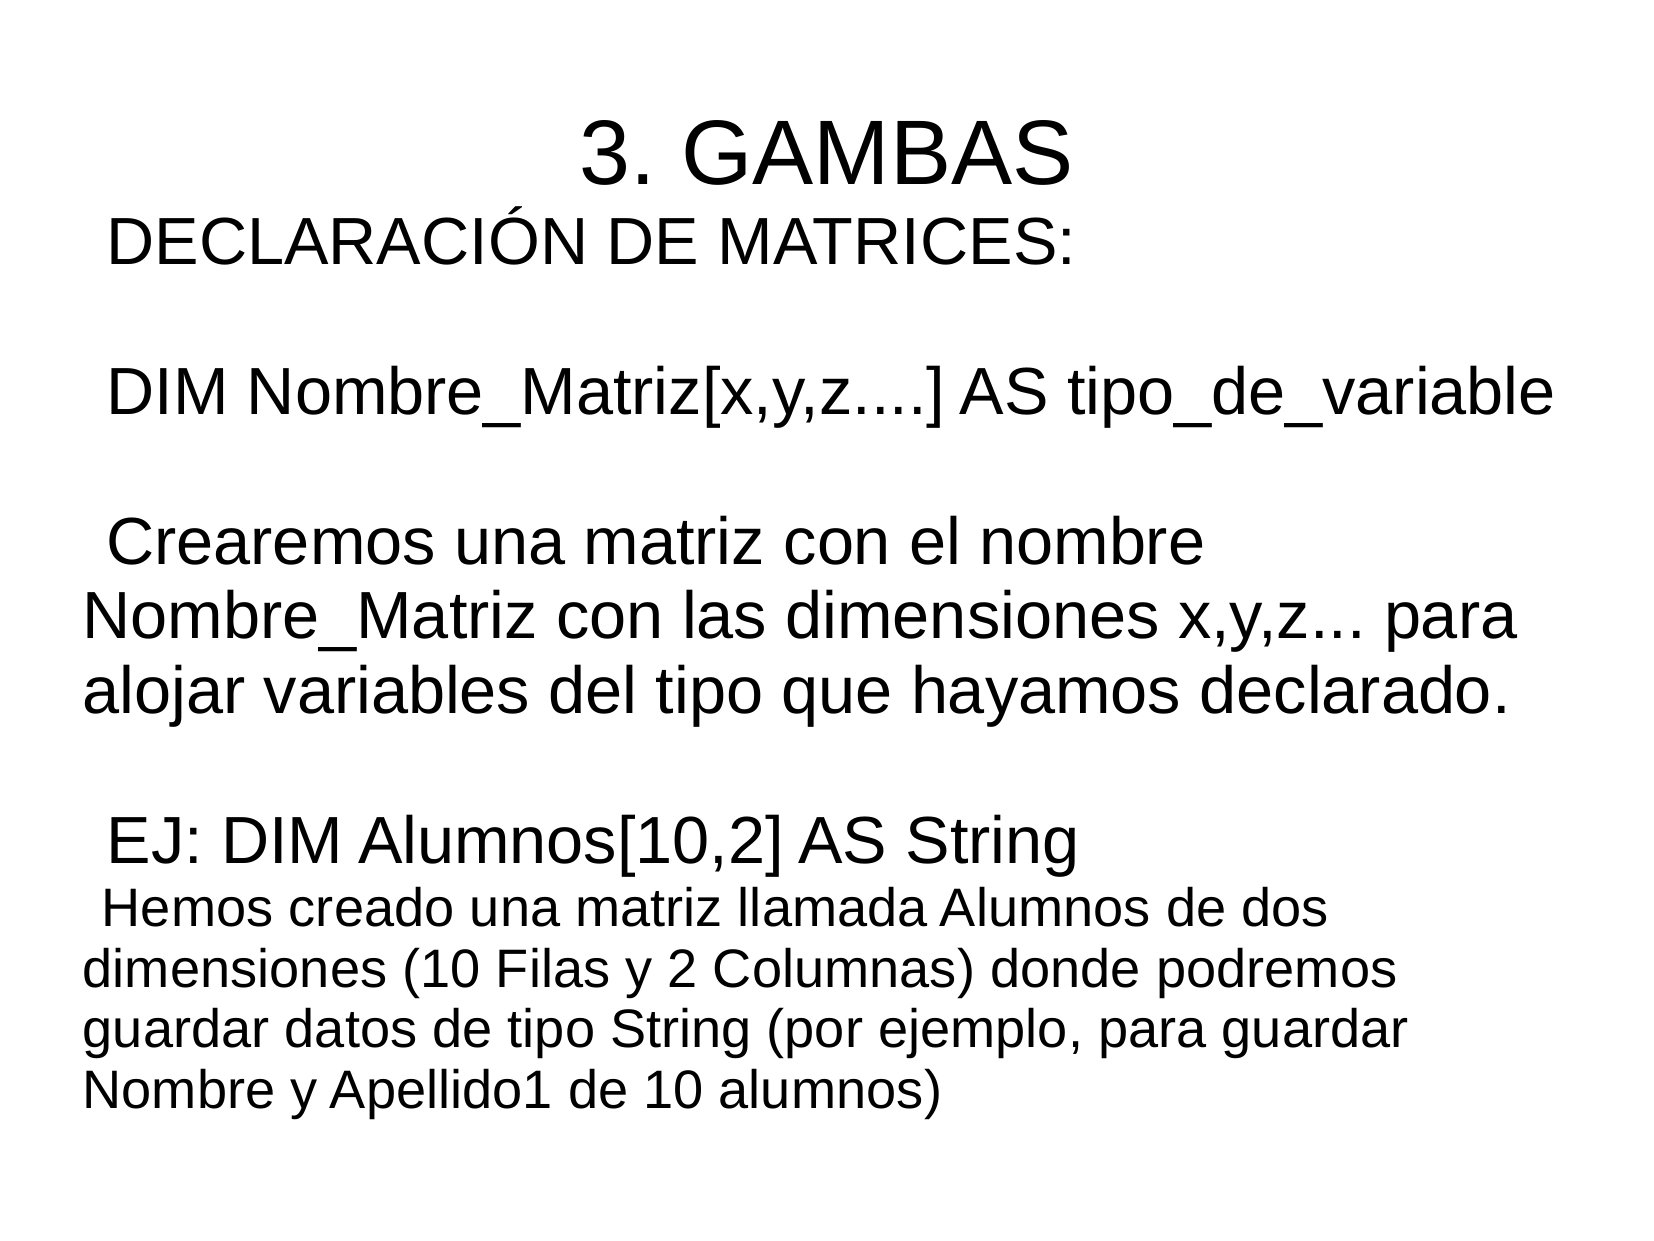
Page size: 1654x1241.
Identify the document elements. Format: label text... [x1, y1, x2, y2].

title 3. GAMBAS [82, 49, 1571, 204]
subtitle DECLARACIÓN DE MATRICES: DIM Nombre_Matriz[x,y,z....] AS tipo_de_variable Crearemos una matriz con el nombre Nombre_Matriz con las dimensiones x,y,z... para alojar variables del tipo que hayamos declarado. EJ: DIM Alumnos[10,2] AS String Hemos creado una matriz llamada Alumnos de dos dimensiones (10 Filas y 2 Columnas) donde podremos guardar datos de tipo String (por ejemplo, para guardar Nombre y Apellido1 de 10 alumnos) [82, 204, 1571, 1195]
